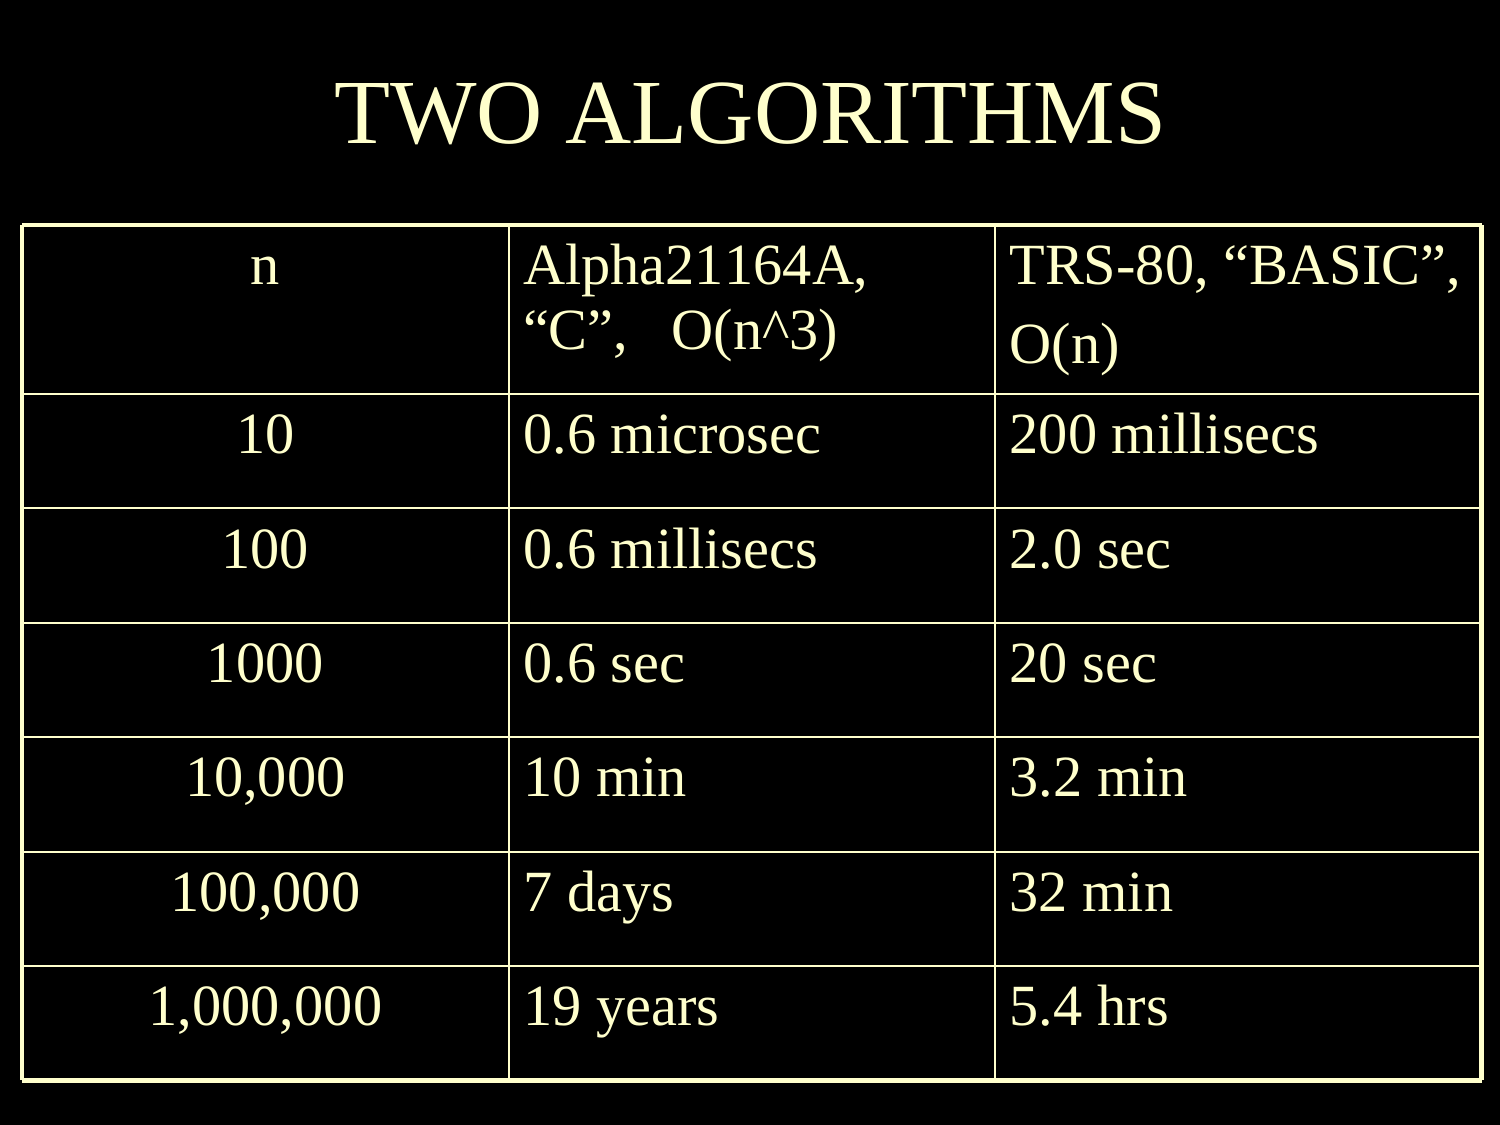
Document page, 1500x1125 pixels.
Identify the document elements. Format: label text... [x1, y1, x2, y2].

text_box 19 years [510, 967, 994, 1078]
text_box 32 min [996, 853, 1479, 965]
title TWO ALGORITHMS [22, 37, 1480, 188]
text_box 10 [24, 395, 508, 507]
text_box Alpha21164A, “C”, O(n^3) [510, 227, 994, 393]
text_box TRS-80, “BASIC”, O(n) [996, 227, 1479, 393]
text_box 5.4 hrs [996, 967, 1479, 1078]
text_box 10,000 [24, 738, 508, 851]
text_box 1000 [24, 624, 508, 736]
text_box 2.0 sec [996, 509, 1479, 622]
text_box 0.6 microsec [510, 395, 994, 507]
text_box n [24, 227, 508, 393]
text_box 7 days [510, 853, 994, 965]
text_box 0.6 millisecs [510, 509, 994, 622]
text_box 200 millisecs [996, 395, 1479, 507]
text_box 20 sec [996, 624, 1479, 736]
text_box 10 min [510, 738, 994, 851]
text_box 100,000 [24, 853, 508, 965]
text_box 3.2 min [996, 738, 1479, 851]
text_box 0.6 sec [510, 624, 994, 736]
text_box 100 [24, 509, 508, 622]
text_box 1,000,000 [24, 967, 508, 1078]
